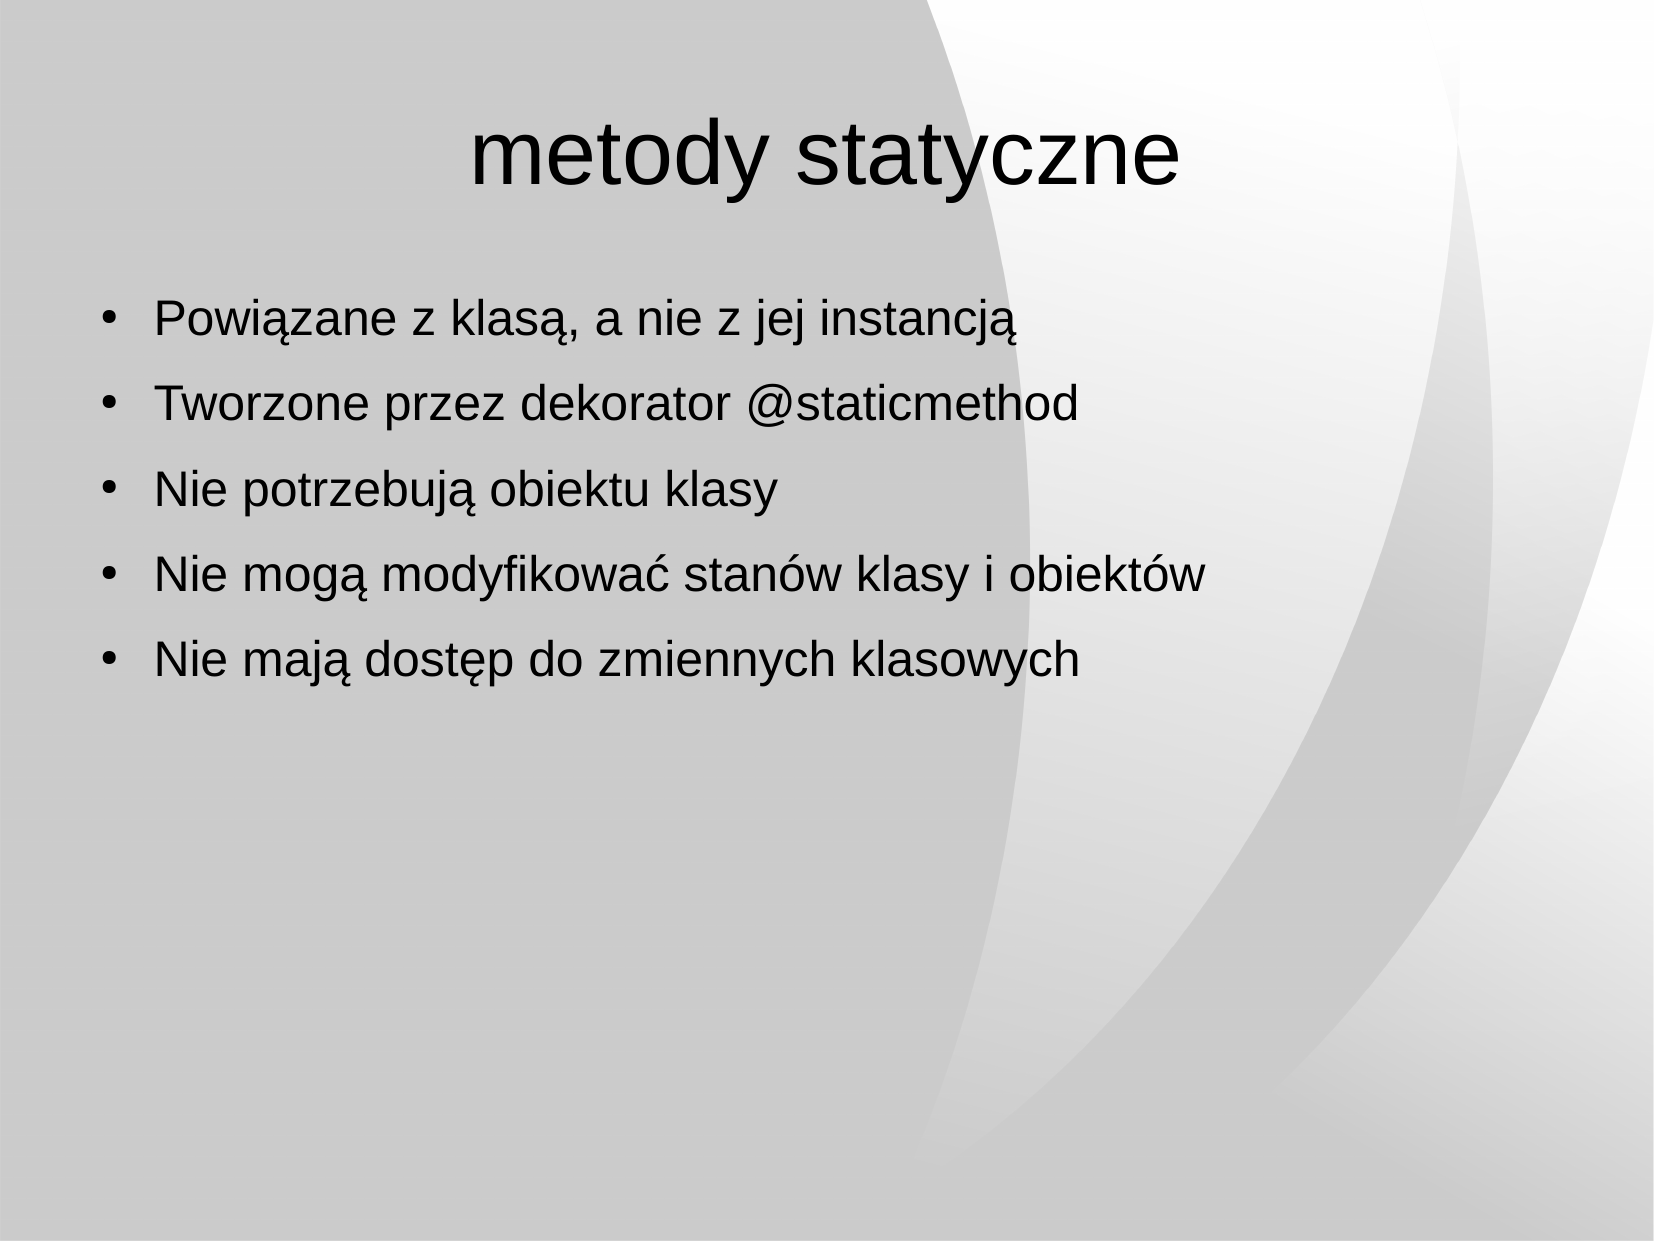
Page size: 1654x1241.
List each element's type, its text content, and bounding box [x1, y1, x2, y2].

title metody statyczne [82, 49, 1571, 257]
list Powiązane z klasą, a nie z jej instancją Tworzone przez dekorator @staticmethod Nie potrzebują obiektu klasy Nie mogą modyfikować stanów klasy i obiektów Nie mają dostęp do zmiennych klasowych [82, 290, 1571, 1109]
picture [0, 0, 1654, 1241]
